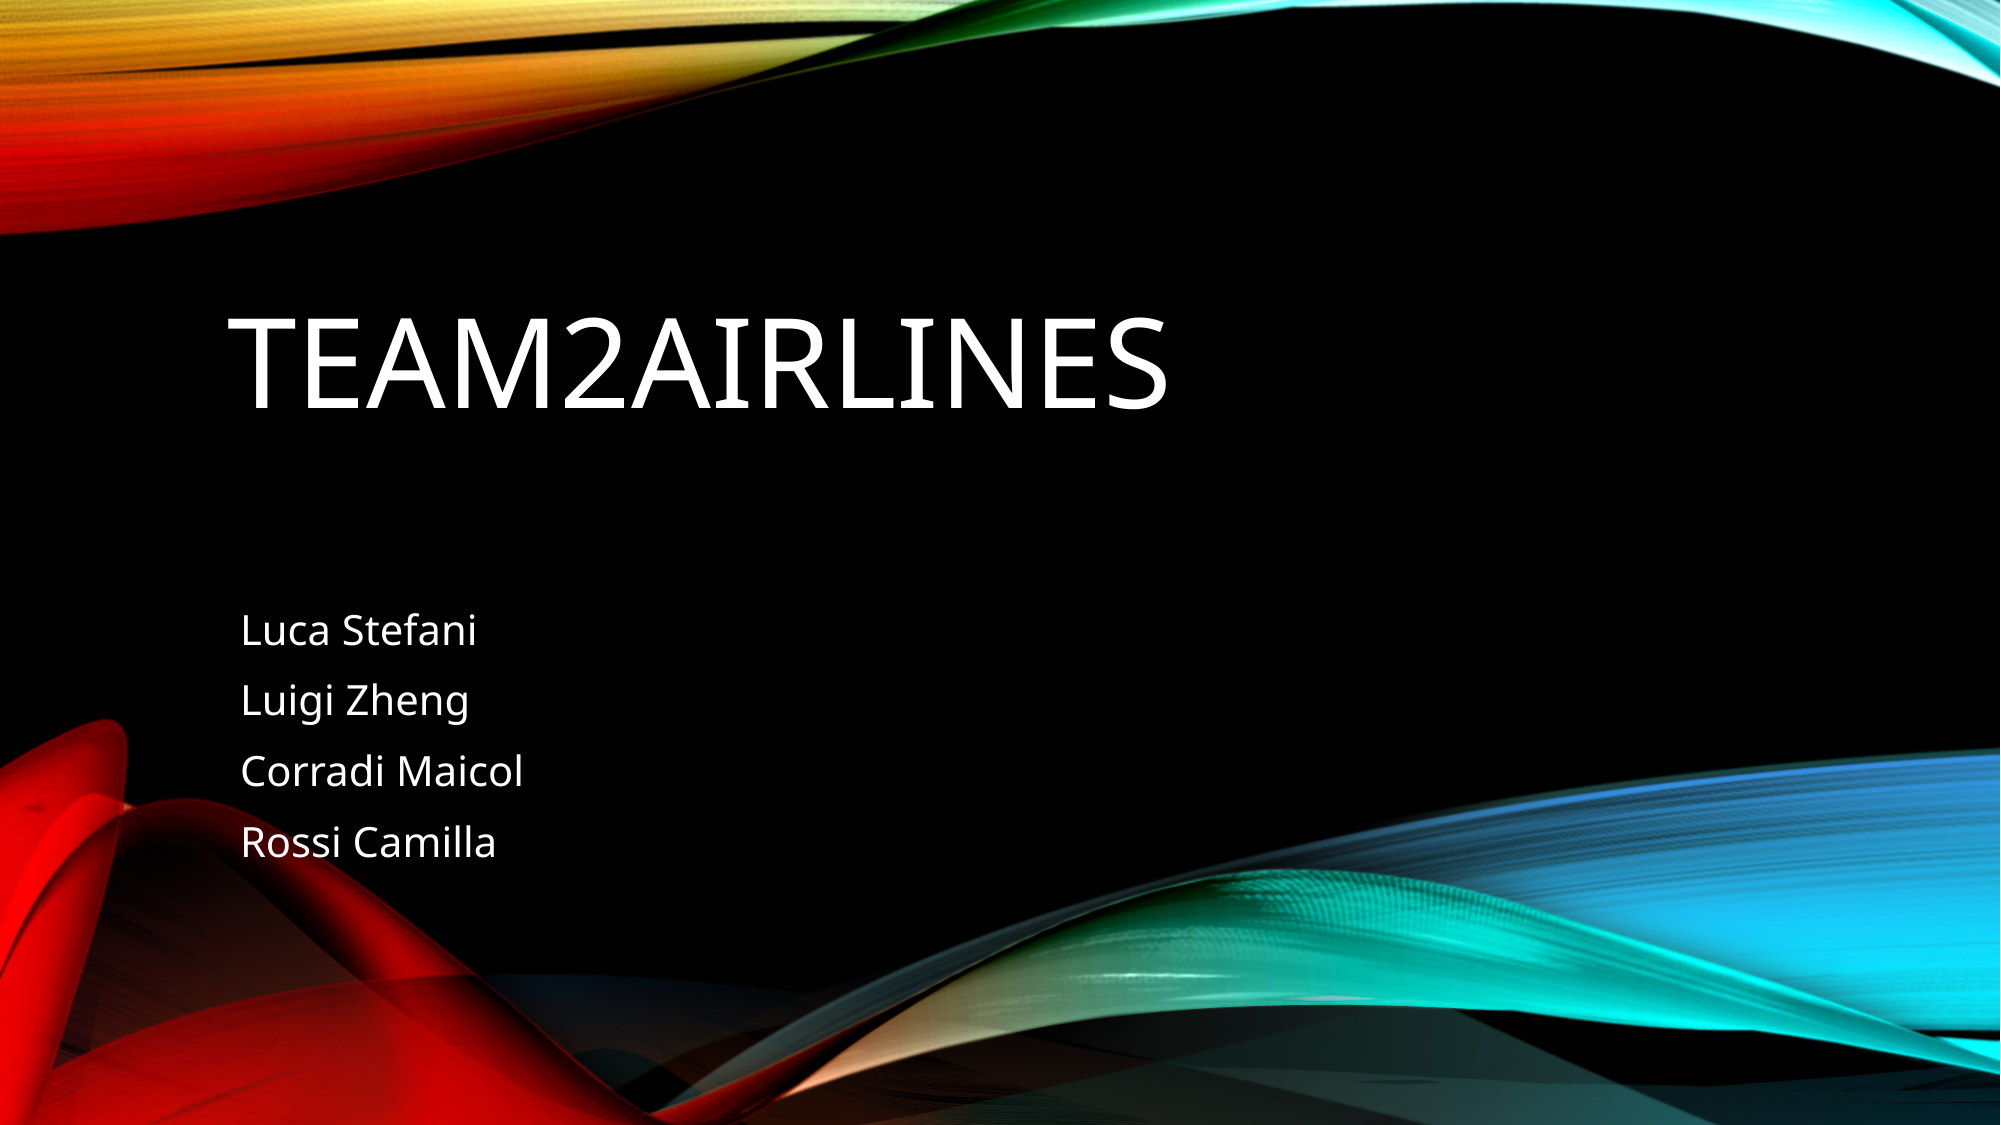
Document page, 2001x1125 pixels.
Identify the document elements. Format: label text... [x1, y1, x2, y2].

picture [0, 717, 2000, 1125]
picture [0, 0, 2000, 237]
title Team2Airlines [212, 141, 1763, 442]
subtitle Luca Stefani Luigi Zheng Corradi Maicol Rossi Camilla [225, 595, 1775, 709]
